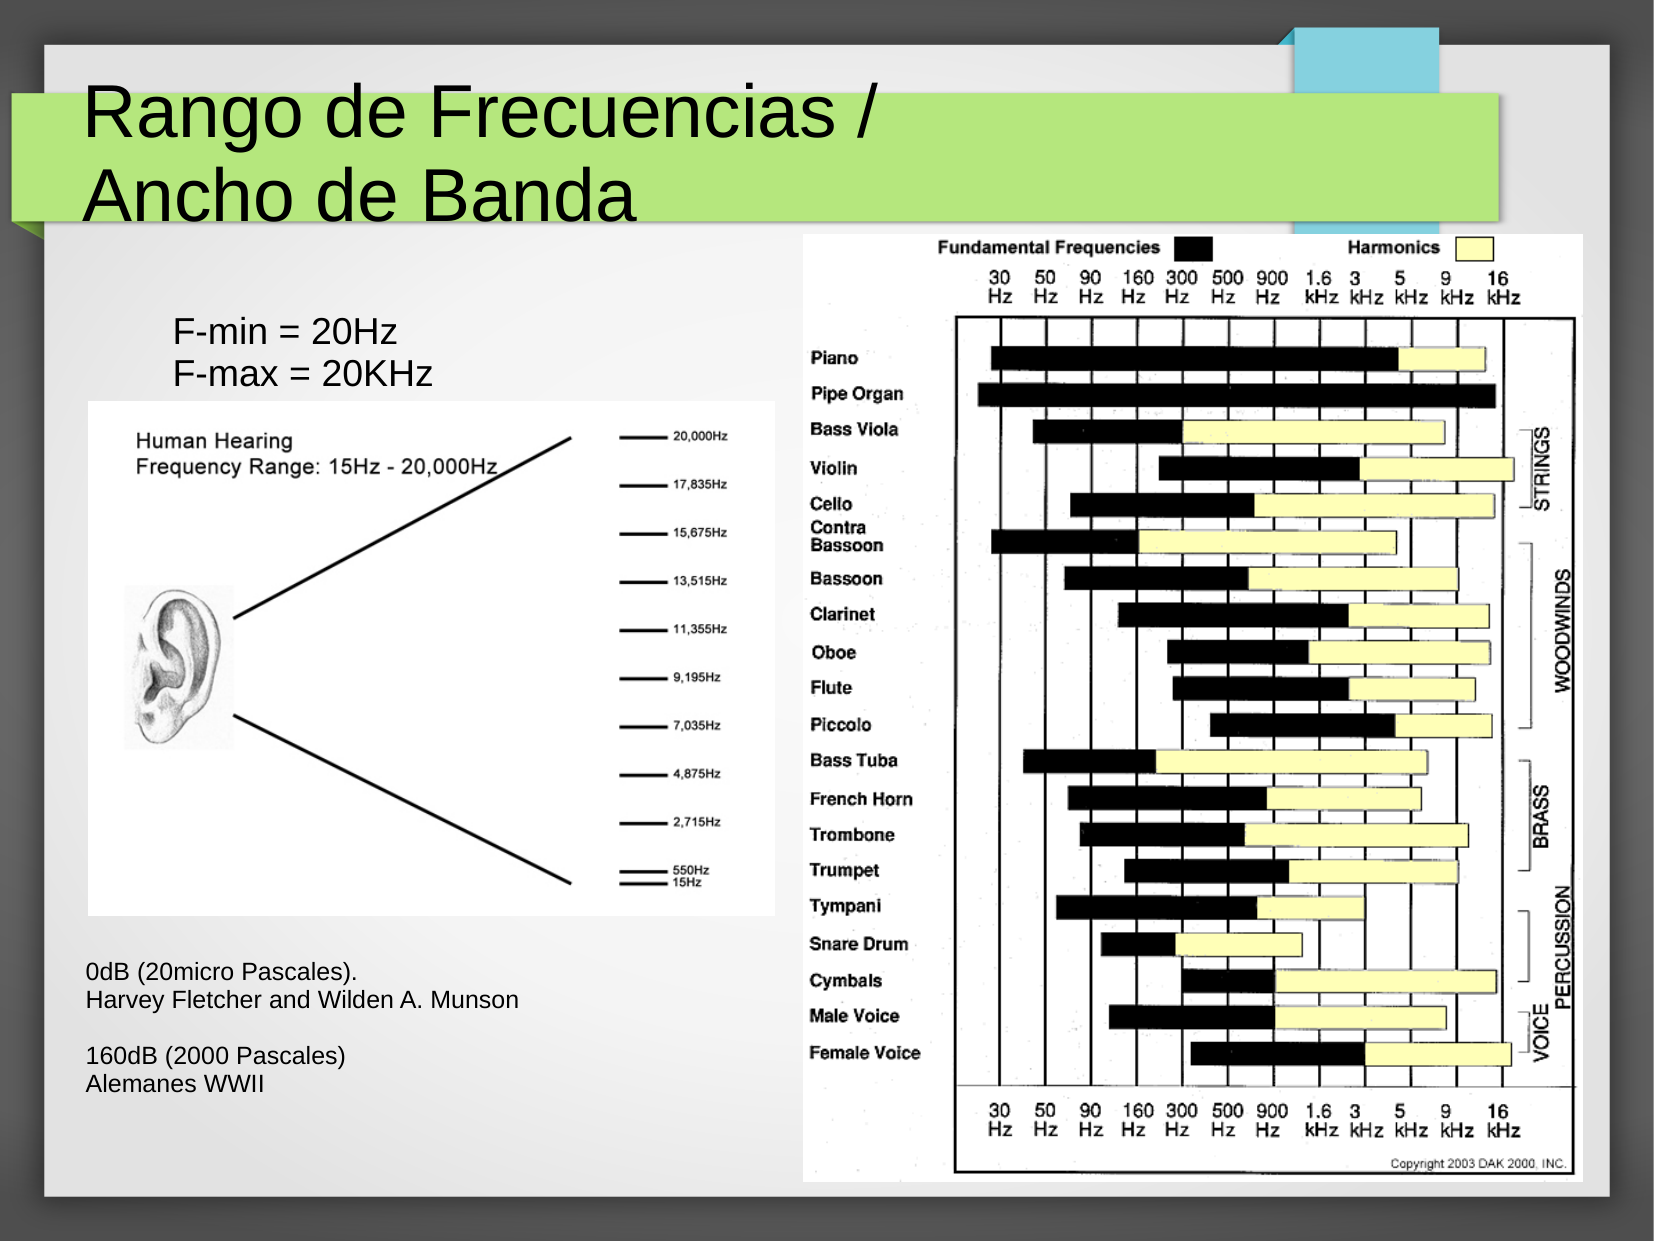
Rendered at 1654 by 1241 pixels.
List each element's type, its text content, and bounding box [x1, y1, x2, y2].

title Rango de Frecuencias / Ancho de Banda [82, 69, 1264, 238]
text_box F-min = 20Hz F-max = 20KHz [157, 302, 449, 401]
text_box 0dB (20micro Pascales). Harvey Fletcher and Wilden A. Munson 160dB (2000 Pascales) Alemanes WWII [70, 950, 827, 1106]
picture [0, 0, 1654, 1241]
